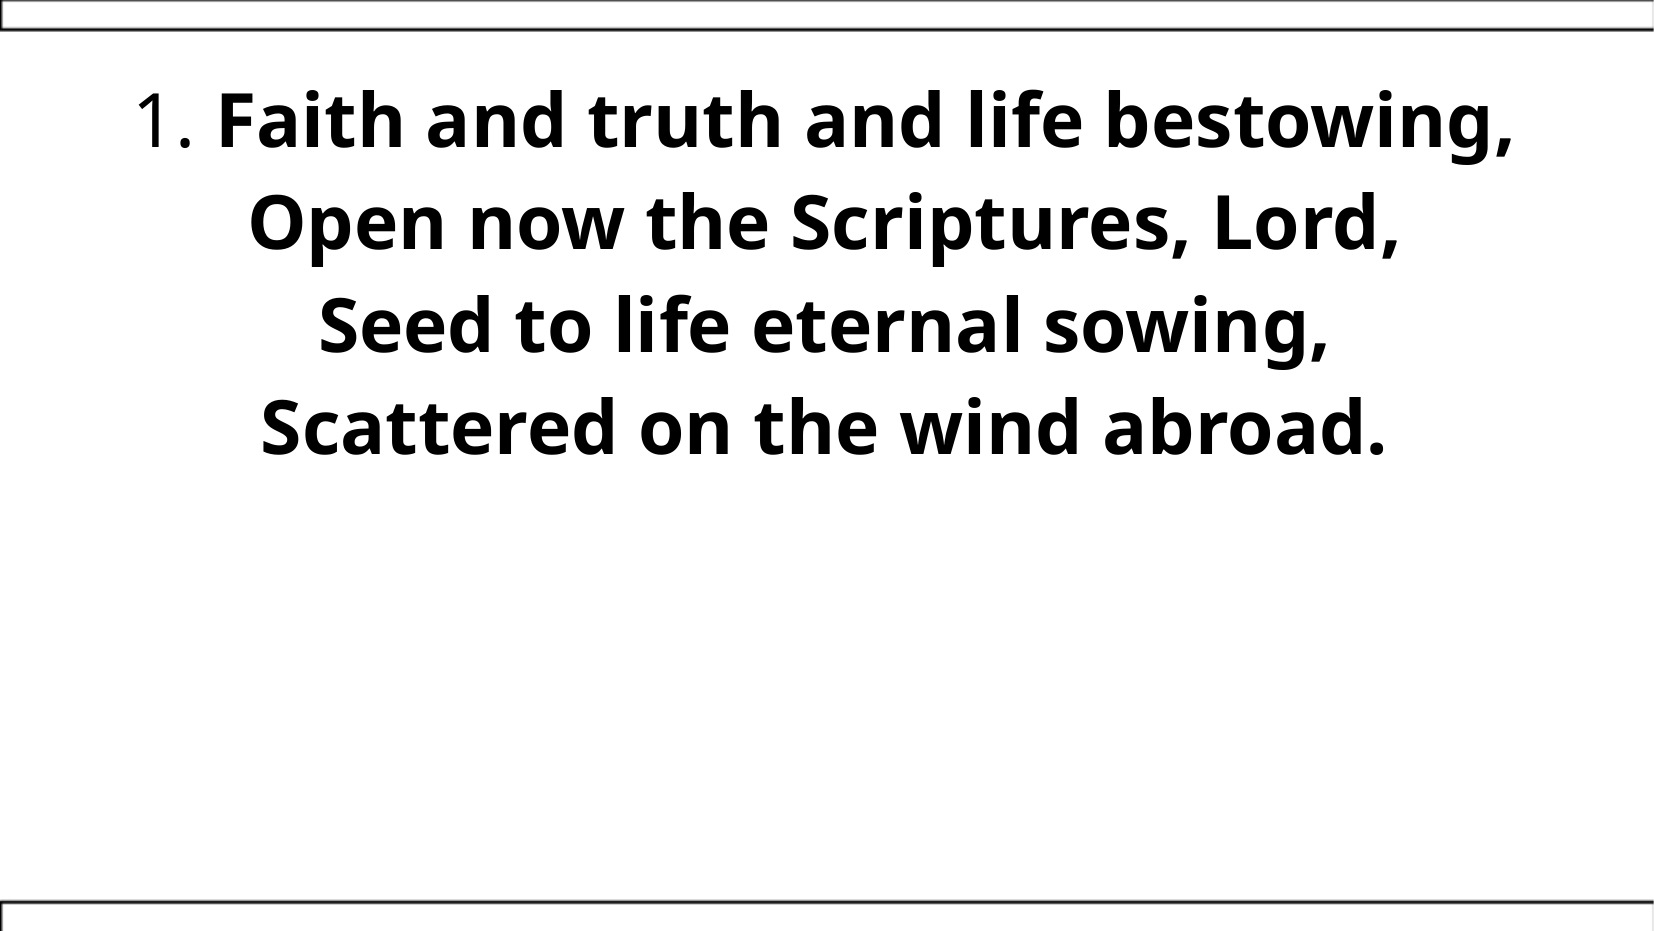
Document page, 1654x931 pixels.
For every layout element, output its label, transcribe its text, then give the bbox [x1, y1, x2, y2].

text_box 1. Faith and truth and life bestowing, Open now the Scriptures, Lord, Seed to life eternal sowing, Scattered on the wind abroad. [105, 60, 1546, 475]
picture [0, 0, 1654, 931]
